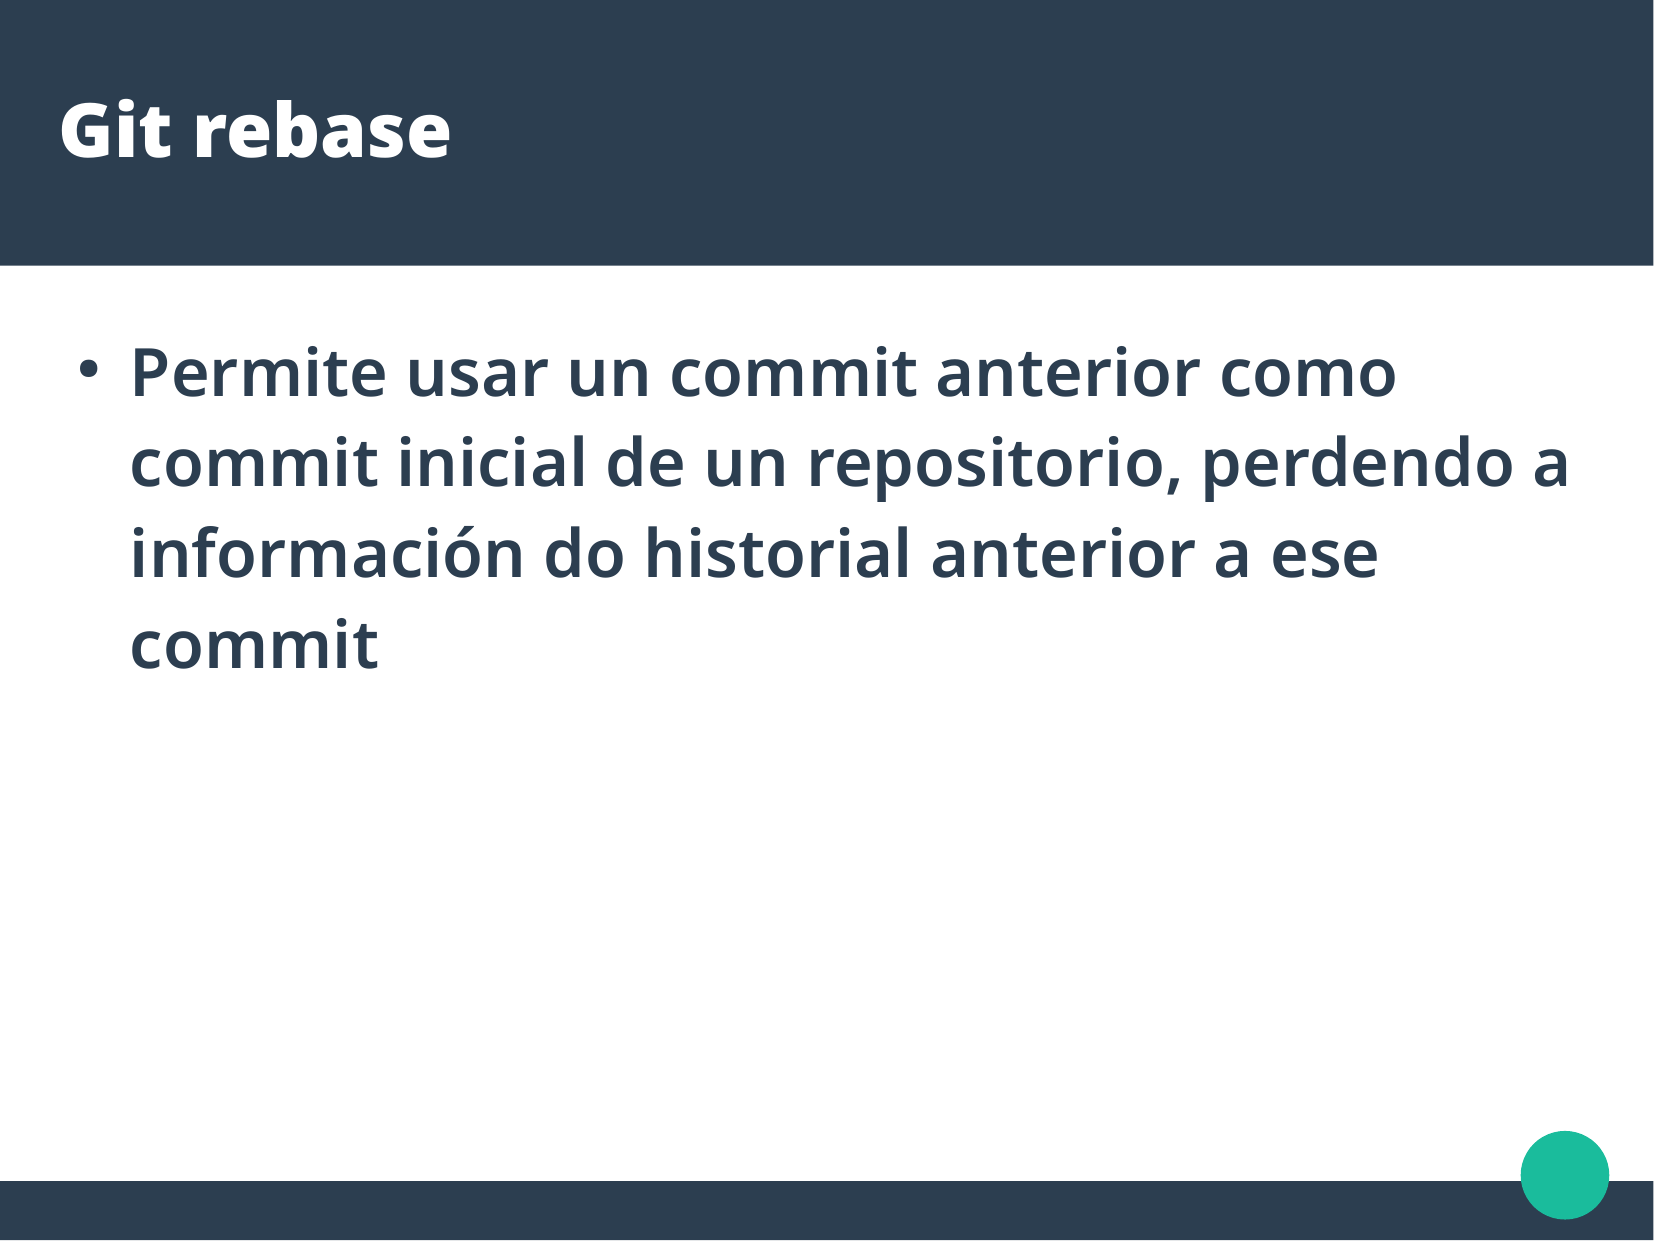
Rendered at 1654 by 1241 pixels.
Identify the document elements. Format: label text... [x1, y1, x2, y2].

title Git rebase [59, 49, 1595, 207]
list Permite usar un commit anterior como commit inicial de un repositorio, perdendo a información do historial anterior a ese commit [59, 324, 1595, 1152]
